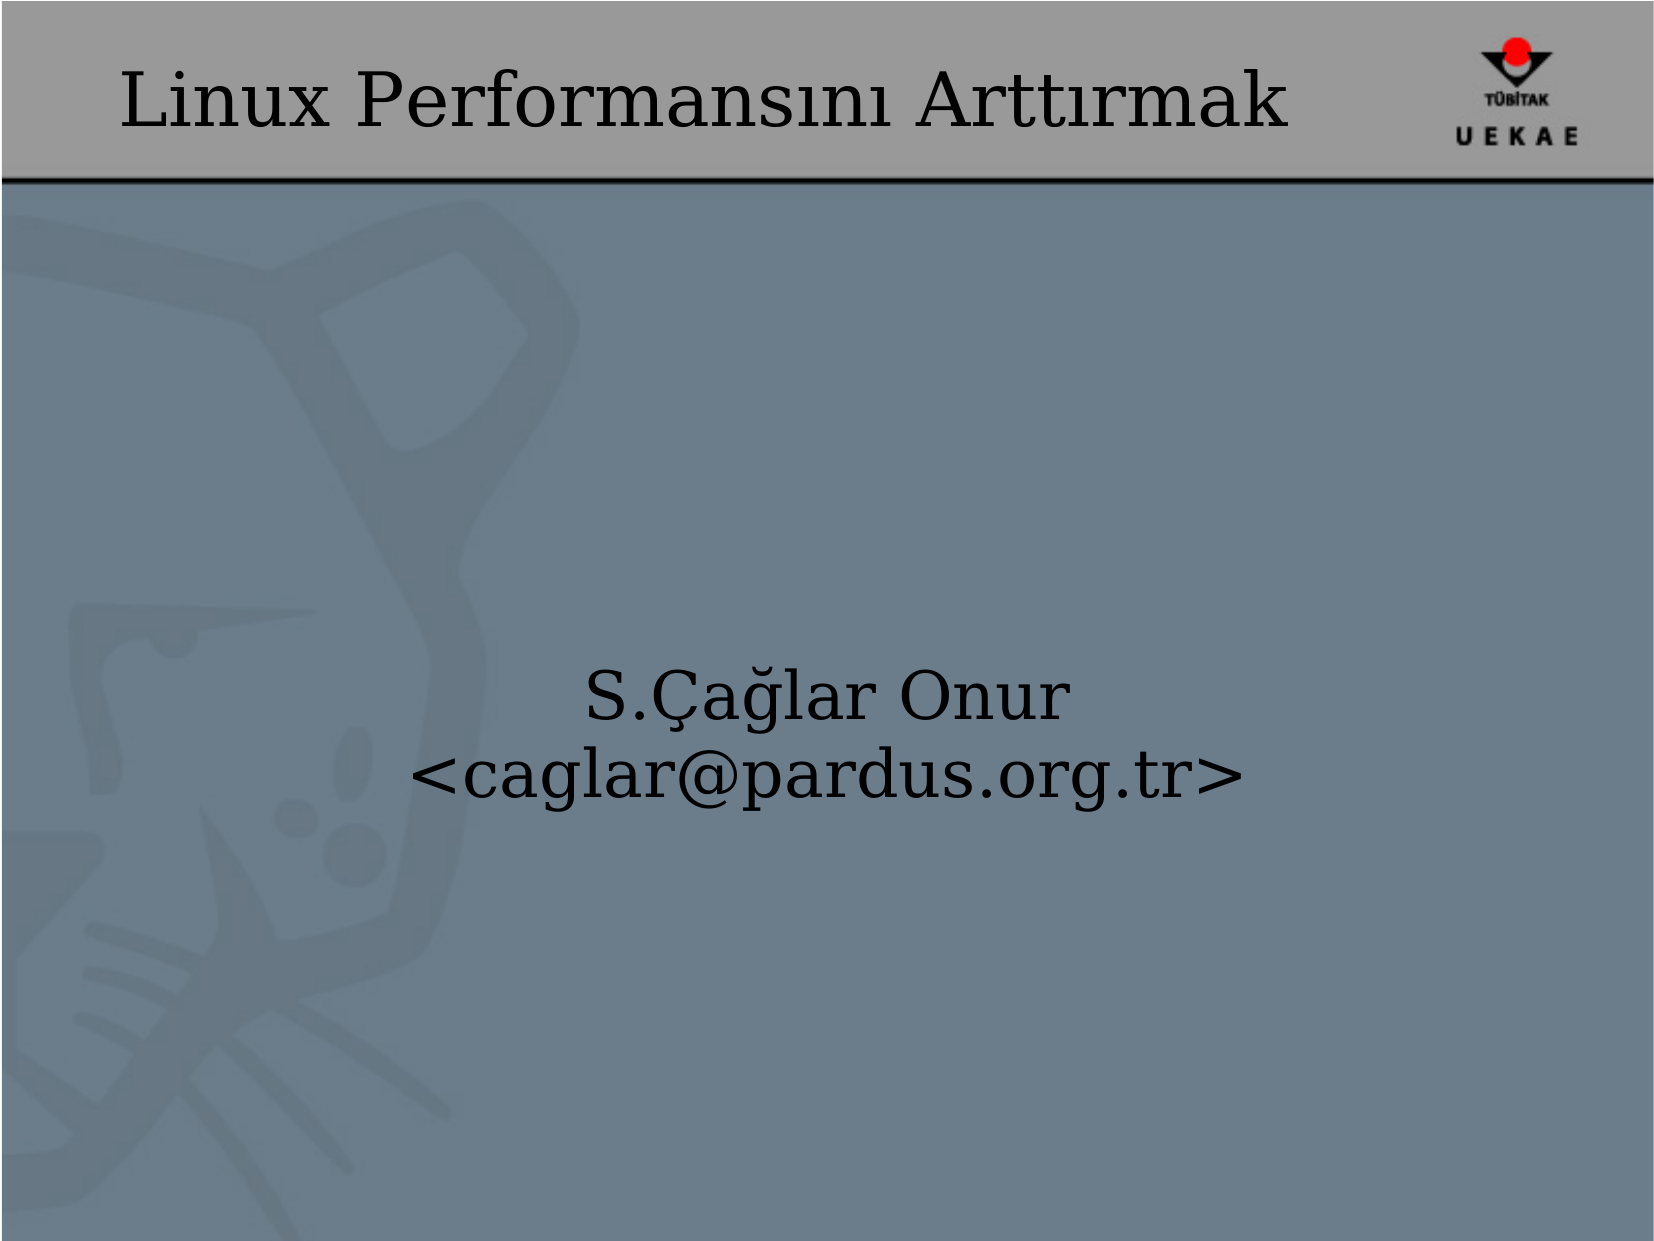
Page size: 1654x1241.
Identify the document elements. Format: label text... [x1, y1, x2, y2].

picture [1, 1, 1654, 1241]
title Linux Performansını Arttırmak [0, 0, 1410, 204]
subtitle S.Çağlar Onur <caglar@pardus.org.tr> [121, 344, 1534, 1127]
